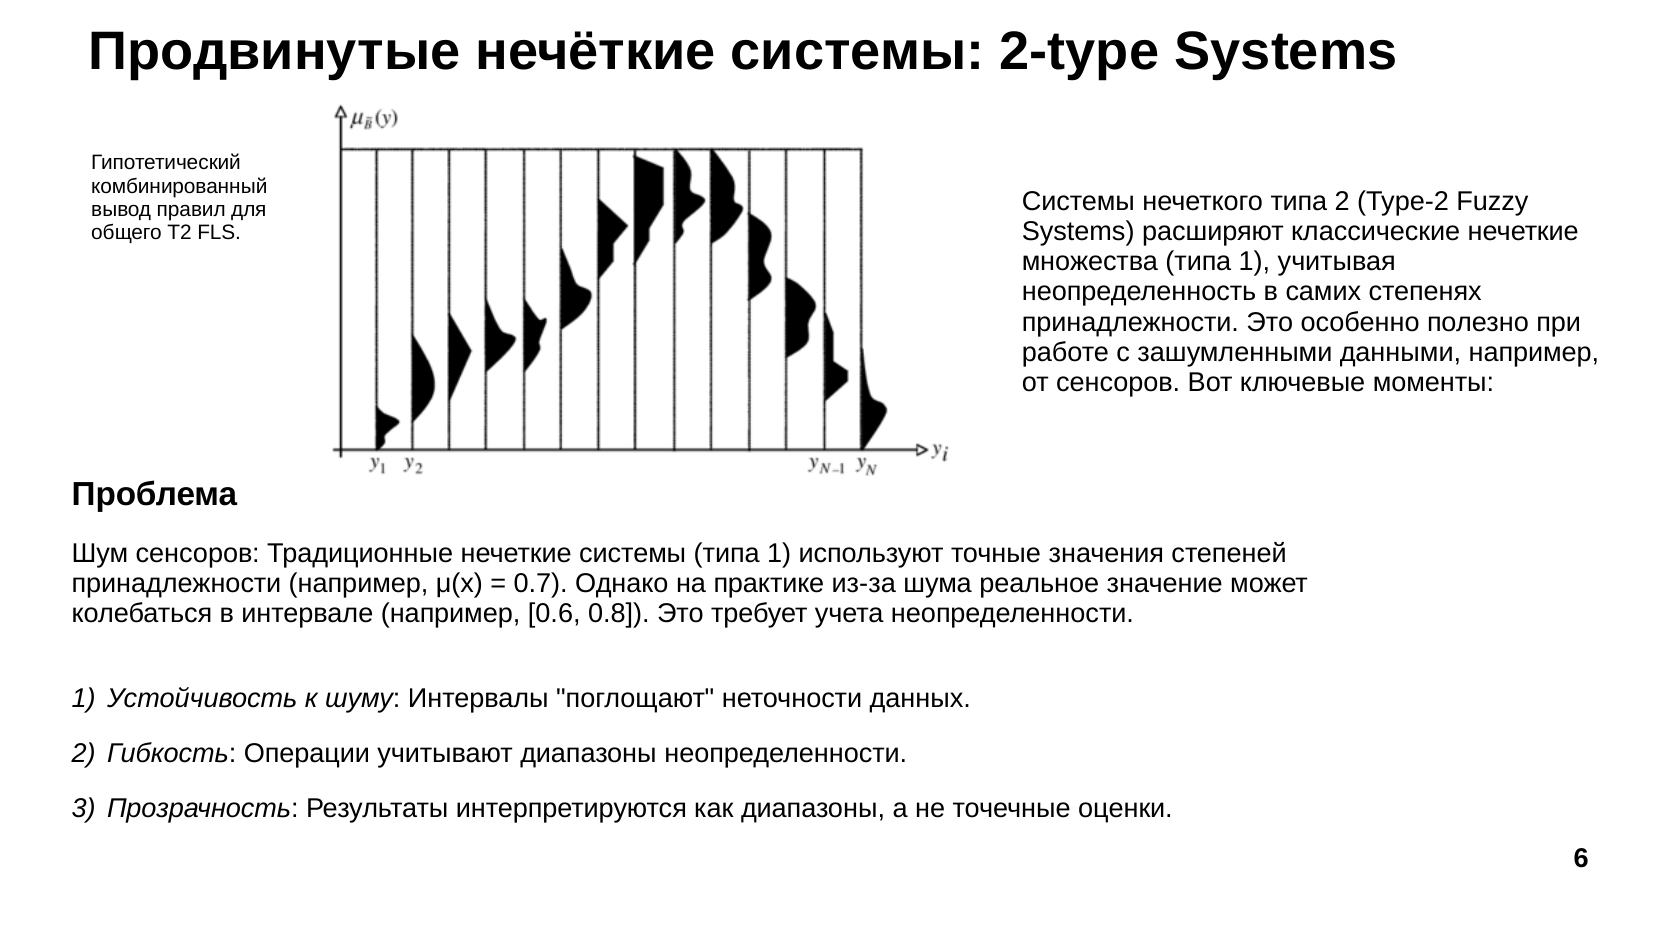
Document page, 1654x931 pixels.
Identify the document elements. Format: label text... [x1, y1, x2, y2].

picture [56, 102, 1228, 365]
text_box Системы нечеткого типа 2 (Type-2 Fuzzy Systems) расширяют классические нечеткие множества (типа 1), учитывая неопределенность в самих степенях принадлежности. Это особенно полезно при работе с зашумленными данными, например, от сенсоров. Вот ключевые моменты: [1007, 178, 1641, 405]
text_box Проблема Шум сенсоров: Традиционные нечеткие системы (типа 1) используют точные значения степеней принадлежности (например, μ(x) = 0.7). Однако на практике из-за шума реальное значение может колебаться в интервале (например, [0.6, 0.8]). Это требует учета неопределенности. Устойчивость к шуму: Интервалы "поглощают" неточности данных. Гибкость: Операции учитывают диапазоны неопределенности. Прозрачность: Результаты интерпретируются как диапазоны, а не точечные оценки. [56, 365, 1400, 931]
title Продвинутые нечёткие системы: 2-type Systems [0, 20, 1489, 103]
text_box 6 [1558, 835, 1613, 881]
text_box Гипотетический комбинированный вывод правил для общего T2 FLS. [76, 143, 298, 252]
